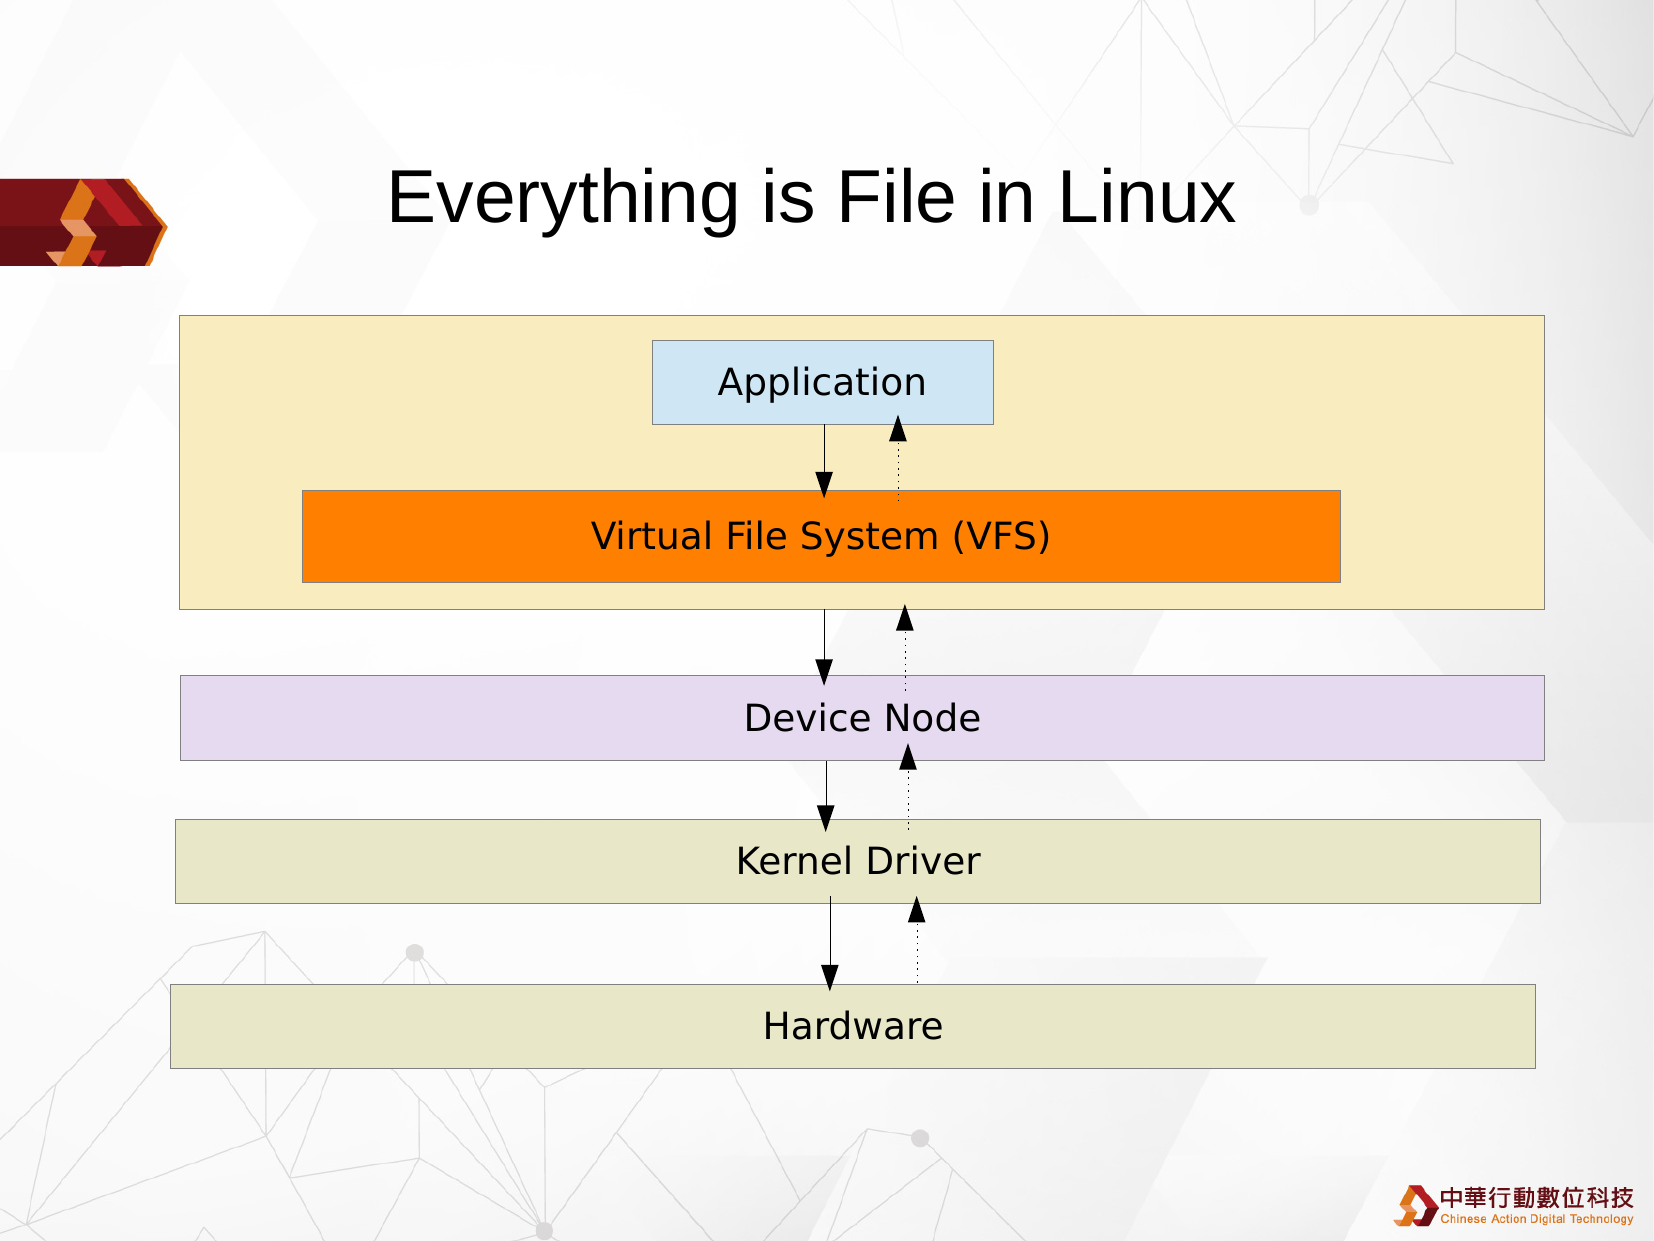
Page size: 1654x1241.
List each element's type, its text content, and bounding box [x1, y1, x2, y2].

text_box Device Node [180, 675, 1545, 761]
title Everything is File in Linux [118, 112, 1506, 281]
text_box Kernel Driver [175, 819, 1541, 904]
text_box Application [652, 340, 994, 425]
text_box Virtual File System (VFS) [302, 490, 1341, 583]
picture [0, 0, 1654, 1241]
text_box Hardware [170, 984, 1536, 1069]
text_box [179, 315, 1545, 610]
